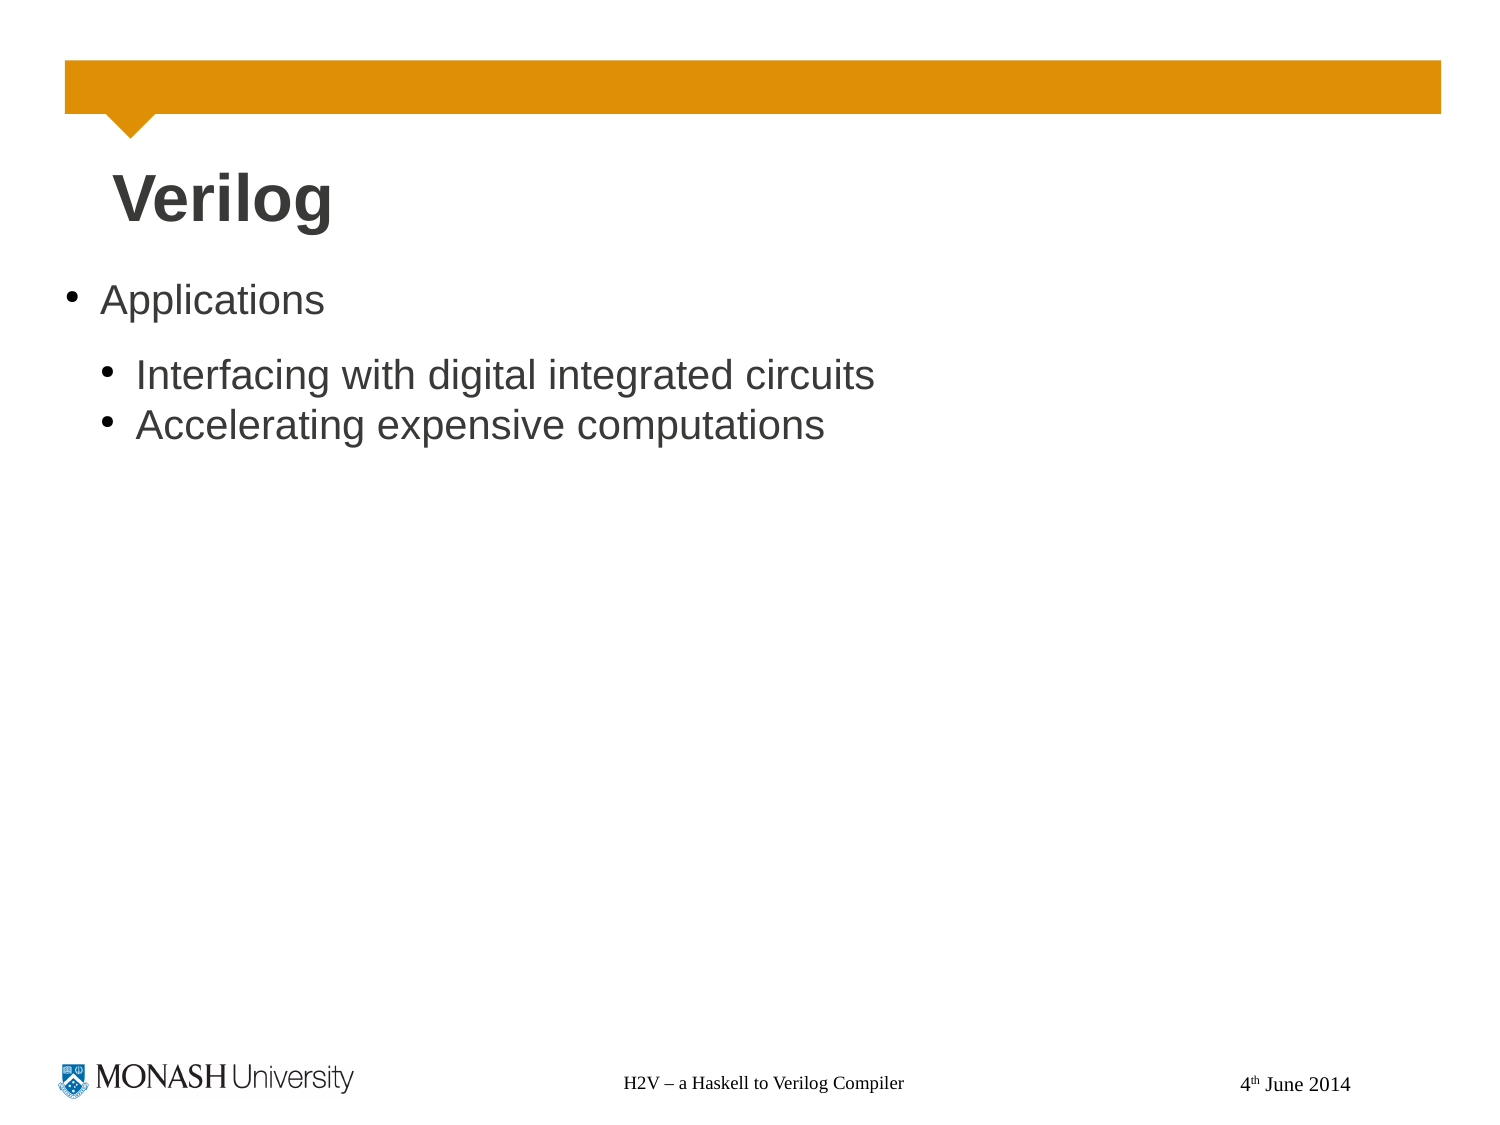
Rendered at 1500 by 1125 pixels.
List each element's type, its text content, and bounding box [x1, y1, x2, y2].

picture [58, 1064, 354, 1099]
title Verilog [112, 154, 1459, 256]
list Applications Interfacing with digital integrated circuits Accelerating expensive computations [64, 272, 1450, 1053]
